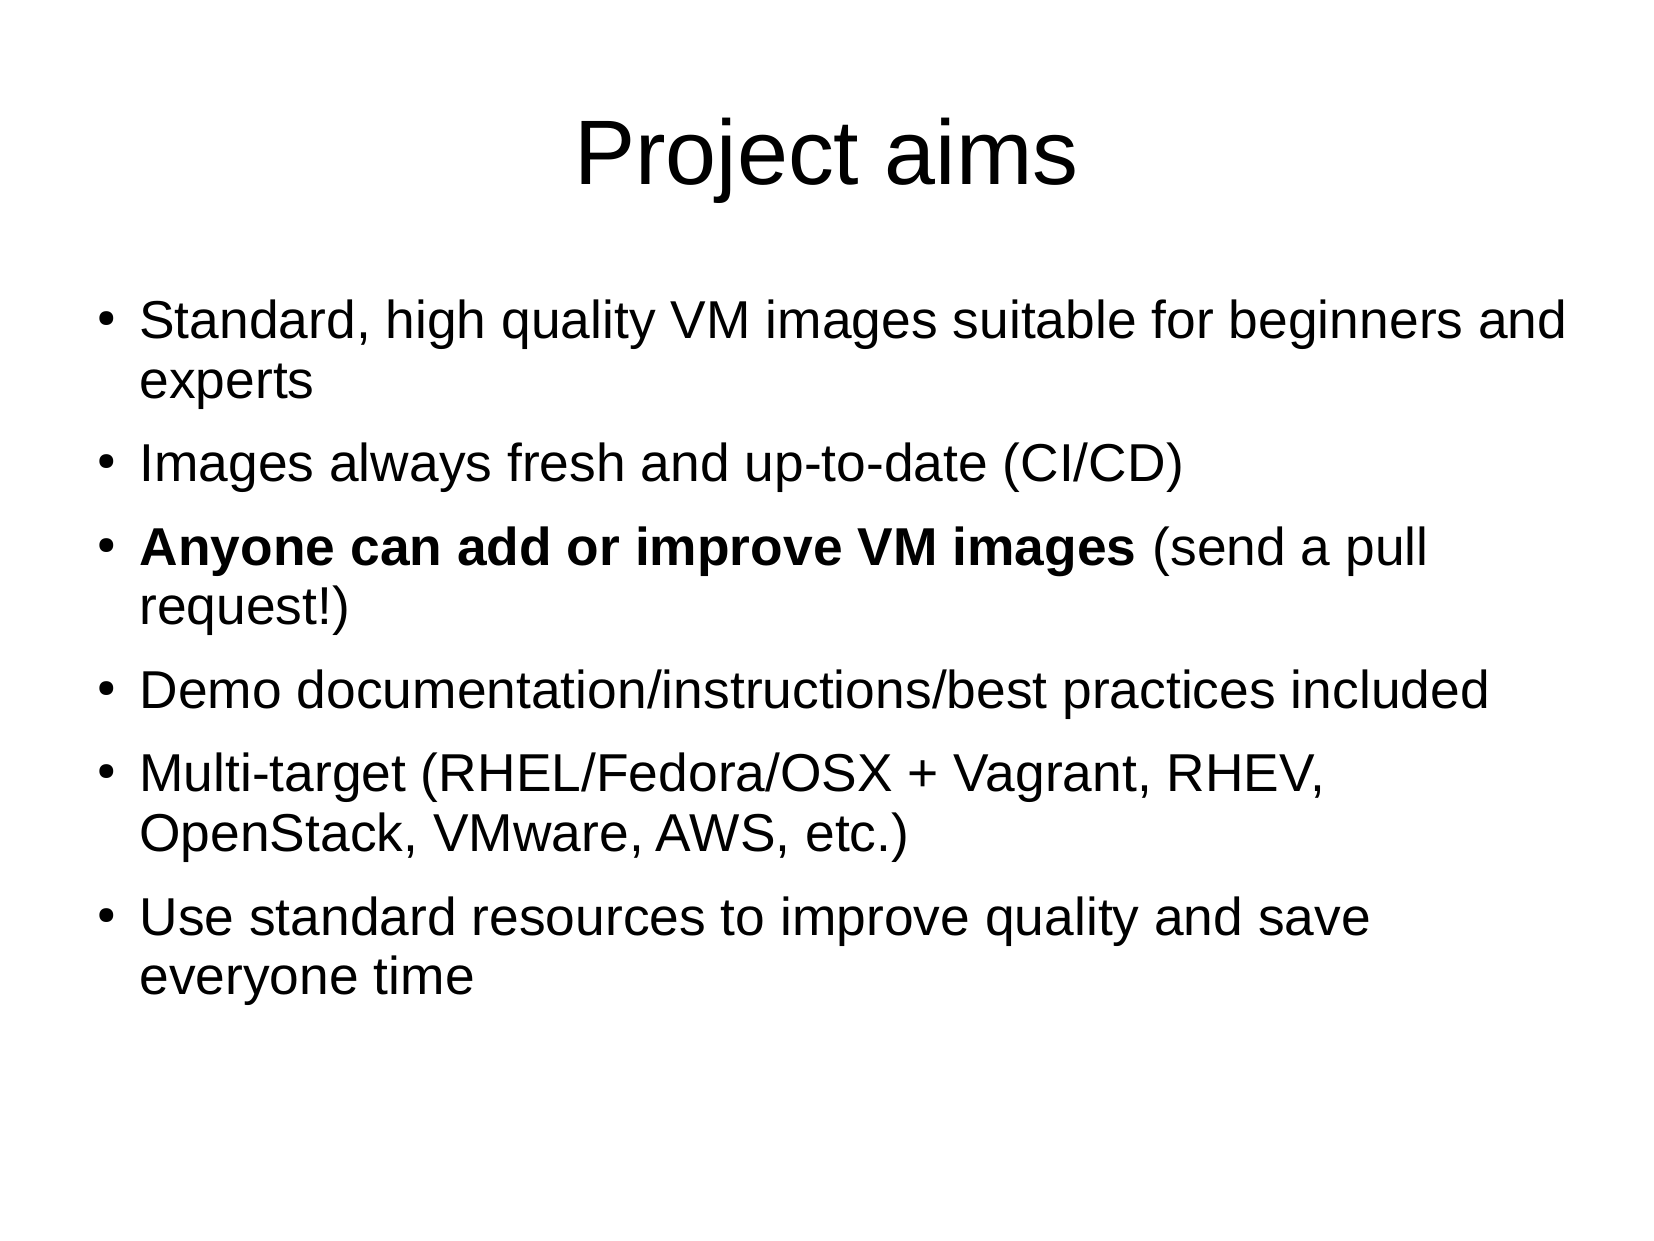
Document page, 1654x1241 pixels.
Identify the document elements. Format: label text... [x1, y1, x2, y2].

title Project aims [82, 49, 1571, 257]
list Standard, high quality VM images suitable for beginners and experts Images always fresh and up-to-date (CI/CD) Anyone can add or improve VM images (send a pull request!) Demo documentation/instructions/best practices included Multi-target (RHEL/Fedora/OSX + Vagrant, RHEV, OpenStack, VMware, AWS, etc.) Use standard resources to improve quality and save everyone time [82, 290, 1571, 1010]
